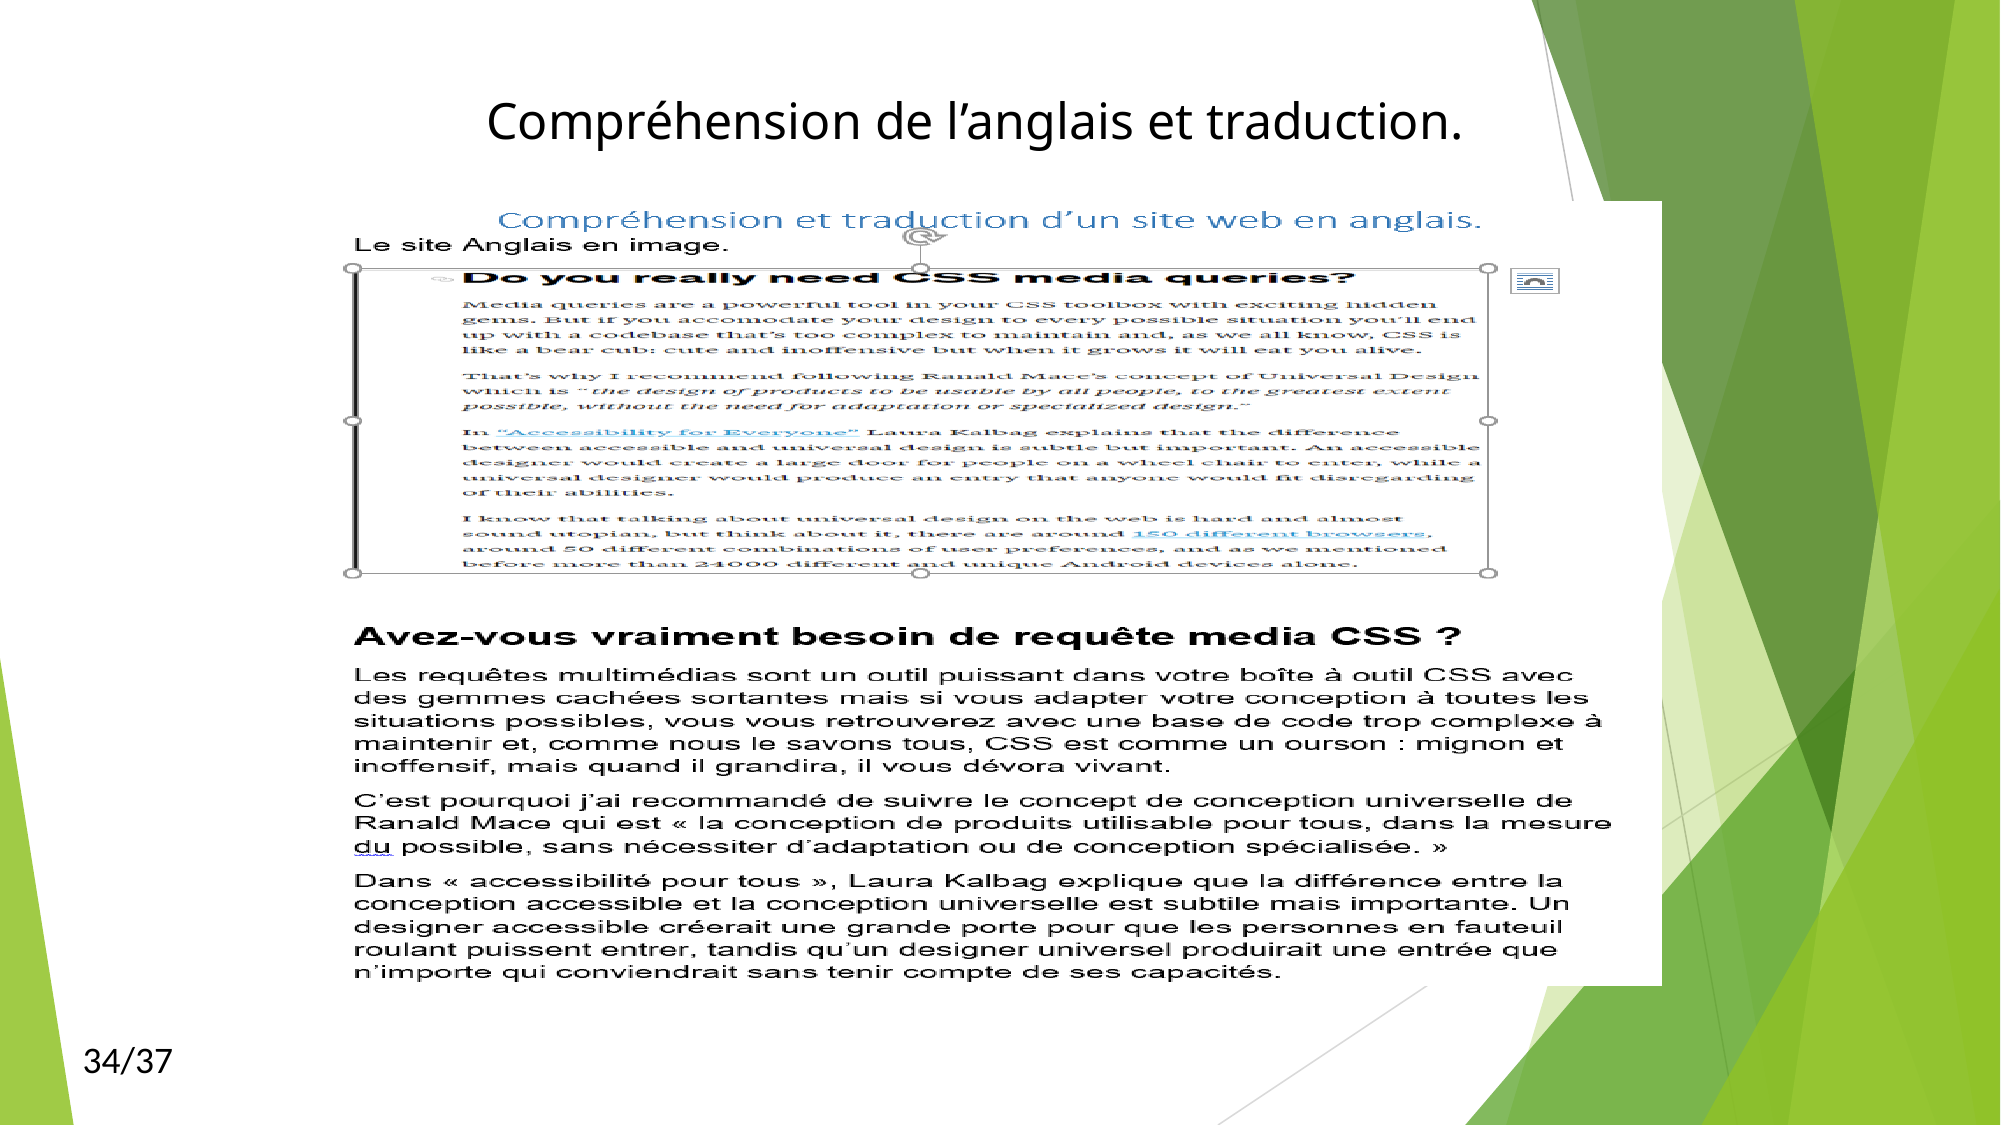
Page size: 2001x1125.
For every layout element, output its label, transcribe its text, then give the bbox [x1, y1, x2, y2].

text_box Compréhension de l’anglais et traduction. [289, 82, 1662, 158]
picture [289, 201, 1662, 986]
text_box 34/37 [67, 1028, 267, 1091]
